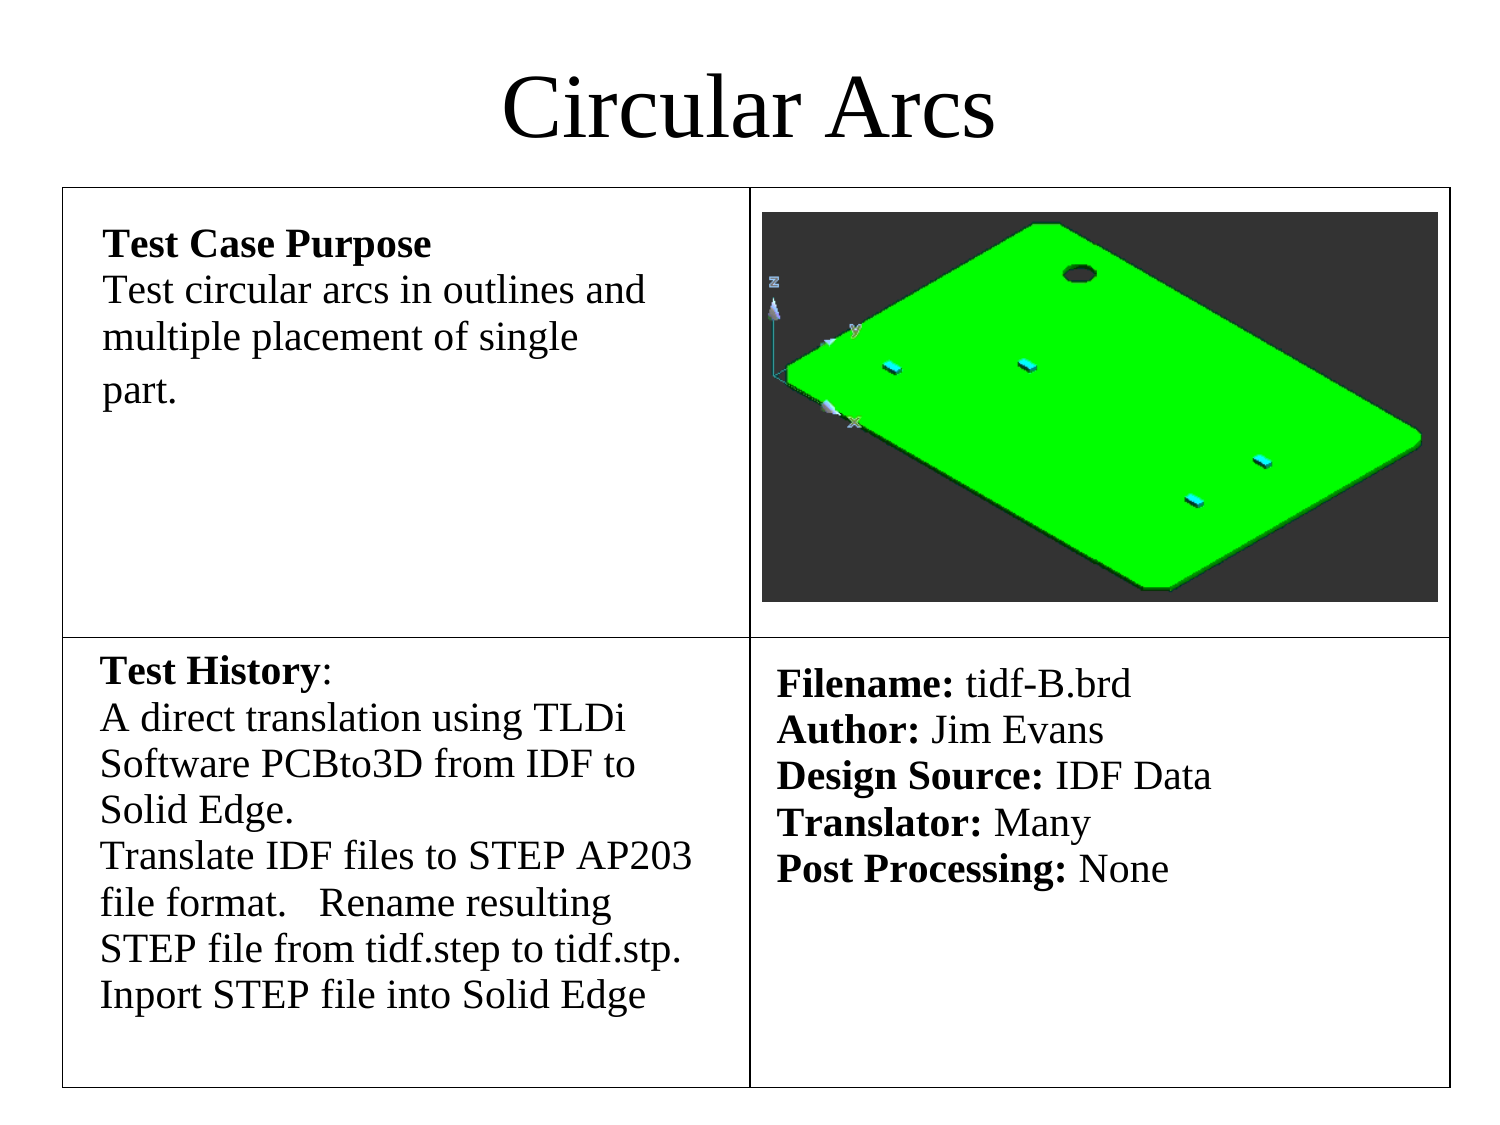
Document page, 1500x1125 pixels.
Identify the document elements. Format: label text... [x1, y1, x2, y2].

text_box Filename: tidf-B.brd Author: Jim Evans Design Source: IDF Data Translator: Many Post Processing: None [761, 652, 1228, 992]
text_box Test Case Purpose Test circular arcs in outlines and multiple placement of single part. [87, 212, 676, 422]
title Circular Arcs [112, 12, 1388, 201]
text_box Test History: A direct translation using TLDi Software PCBto3D from IDF to Solid Edge. Translate IDF files to STEP AP203 file format. Rename resulting STEP file from tidf.step to tidf.stp. Inport STEP file into Solid Edge [84, 639, 726, 1026]
chart [762, 212, 1438, 602]
